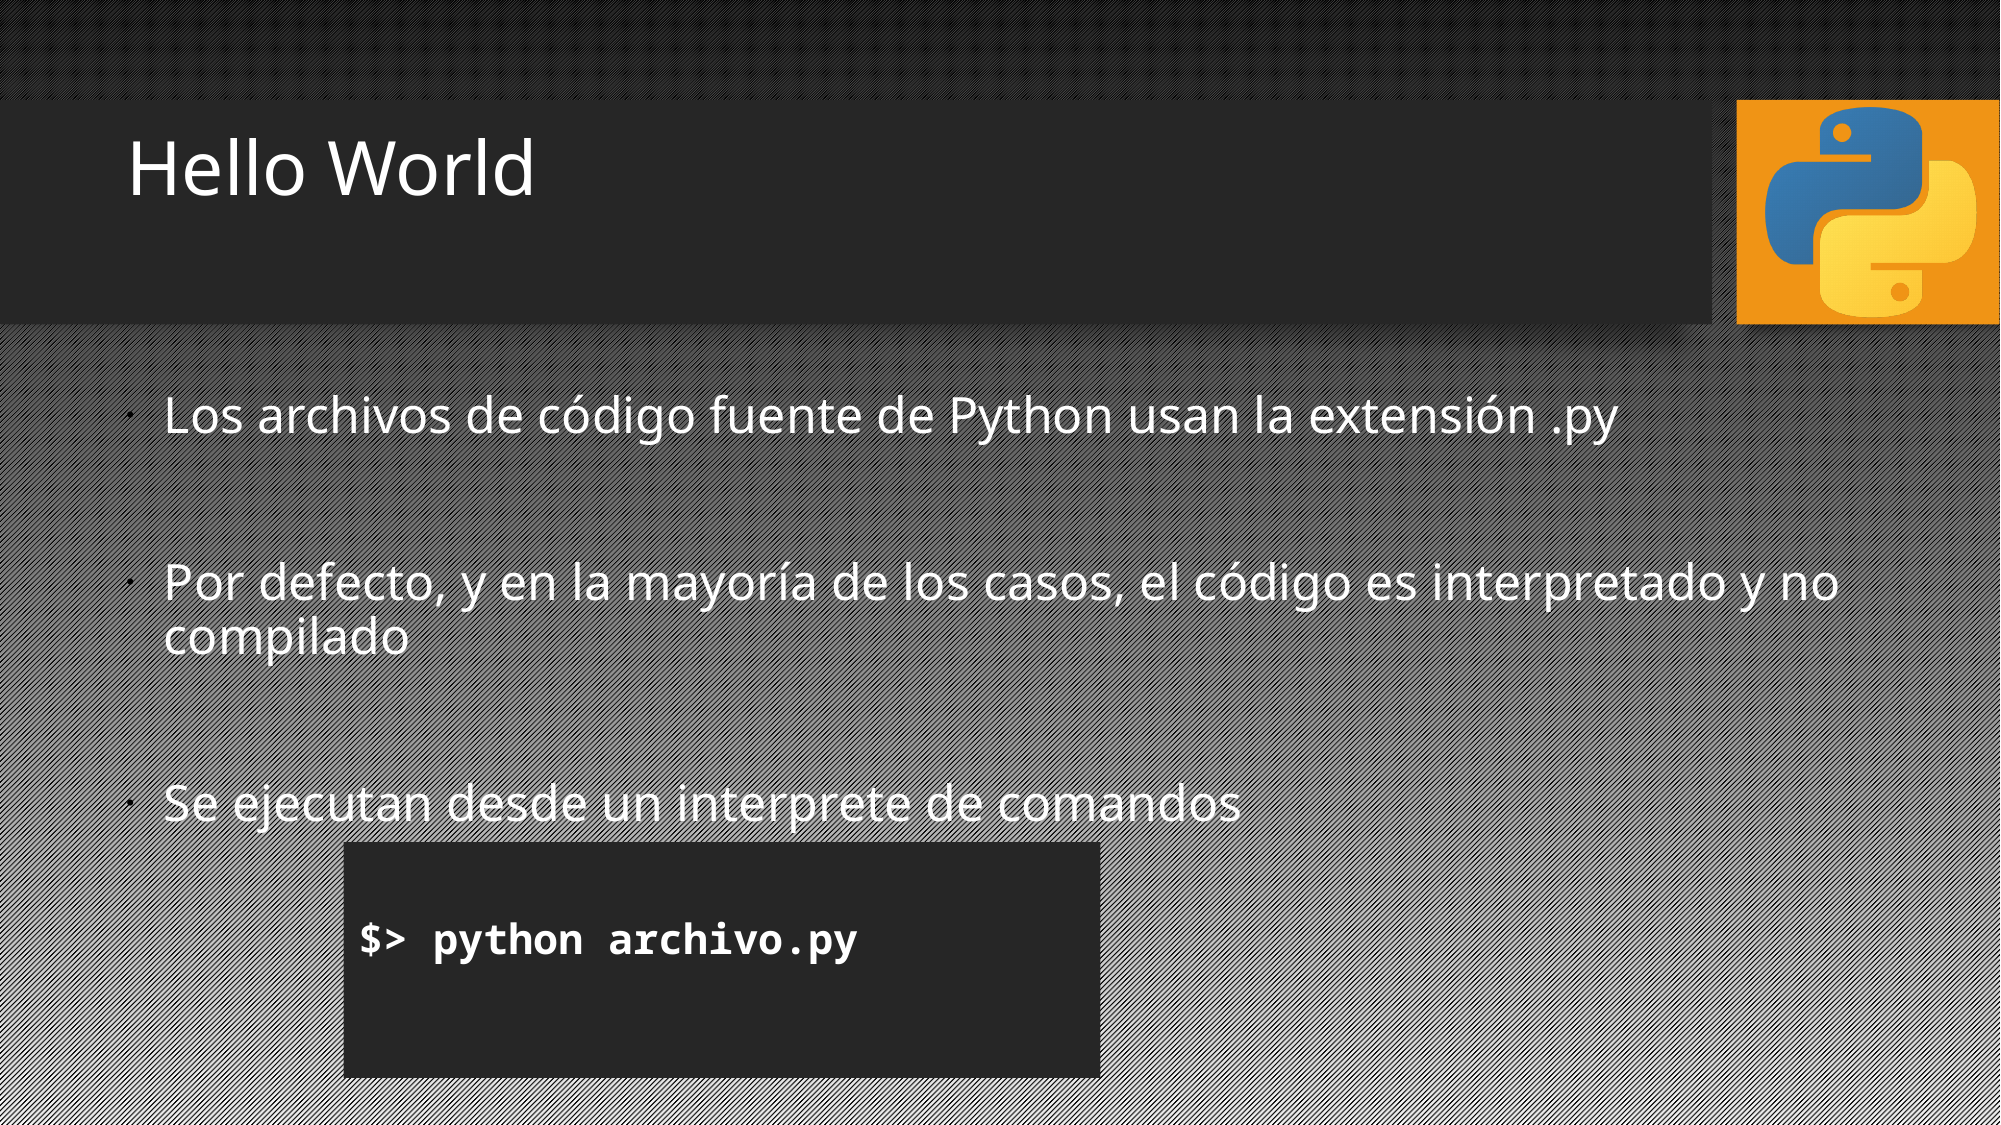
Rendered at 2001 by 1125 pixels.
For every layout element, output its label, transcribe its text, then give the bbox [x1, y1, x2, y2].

list Los archivos de código fuente de Python usan la extensión .py Por defecto, y en la mayoría de los casos, el código es interpretado y no compilado Se ejecutan desde un interprete de comandos [111, 383, 1879, 1078]
title Hello World [111, 123, 1689, 301]
text_box $> python archivo.py [343, 842, 1101, 1078]
picture [0, 0, 2000, 1125]
picture [1765, 107, 1977, 318]
